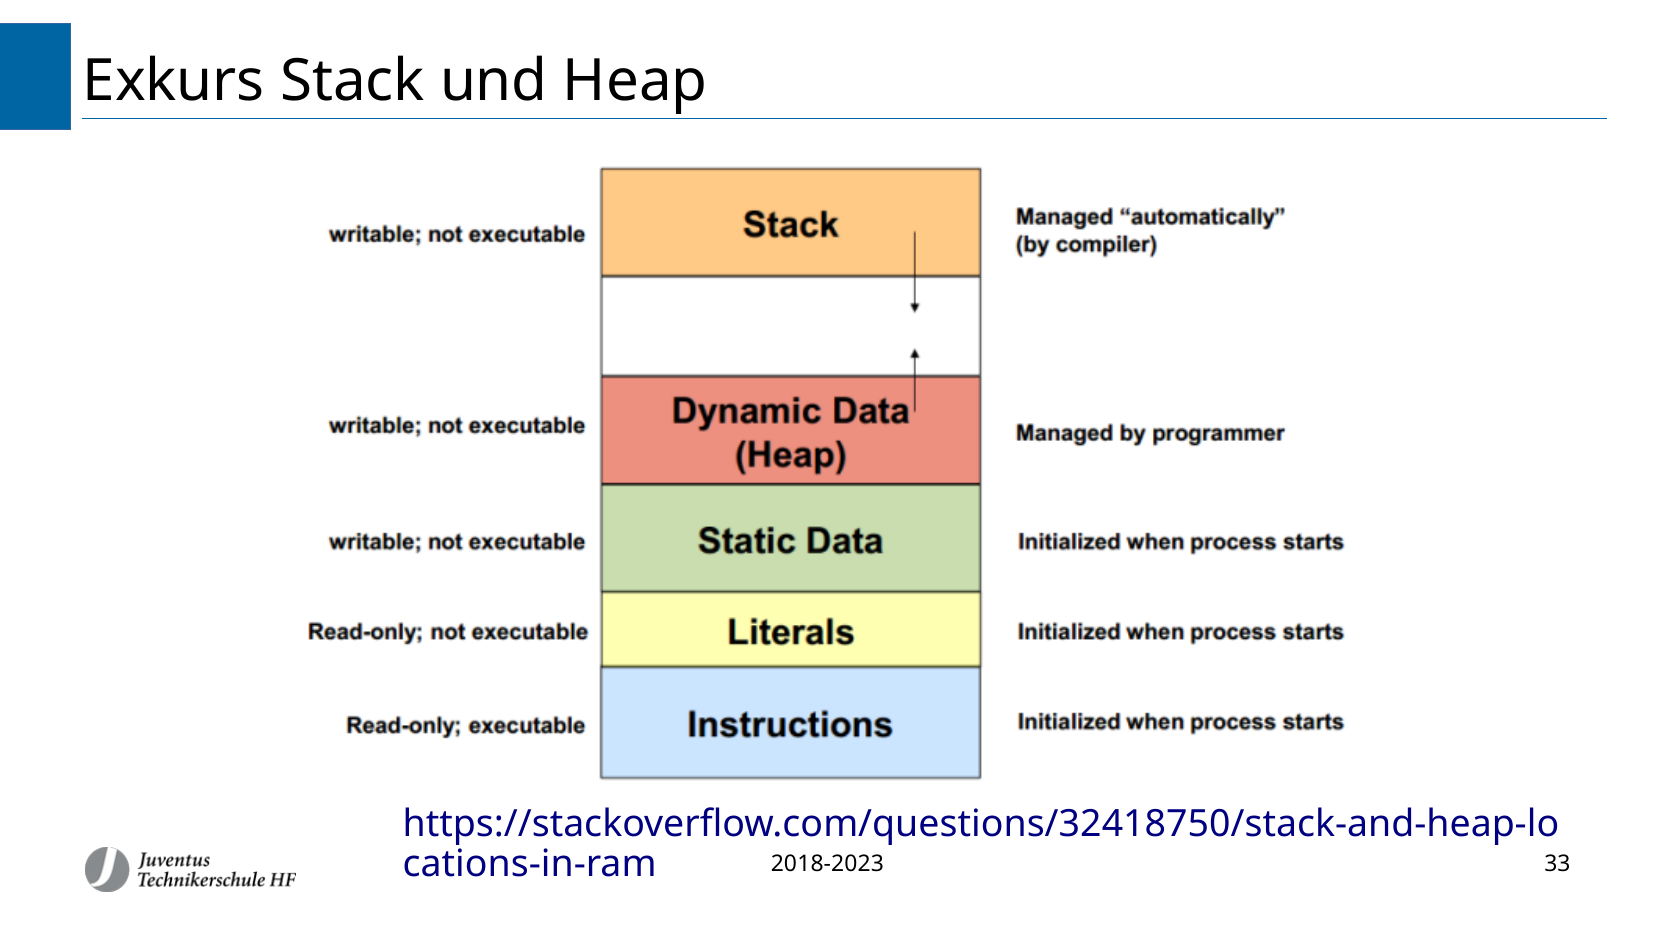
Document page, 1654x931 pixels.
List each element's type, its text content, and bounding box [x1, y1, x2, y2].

title Exkurs Stack und Heap [82, 37, 1571, 119]
picture [85, 847, 296, 892]
text_box https://stackoverflow.com/questions/32418750/stack-and-heap-locations-in-ram [387, 788, 1585, 894]
picture [303, 142, 1360, 793]
